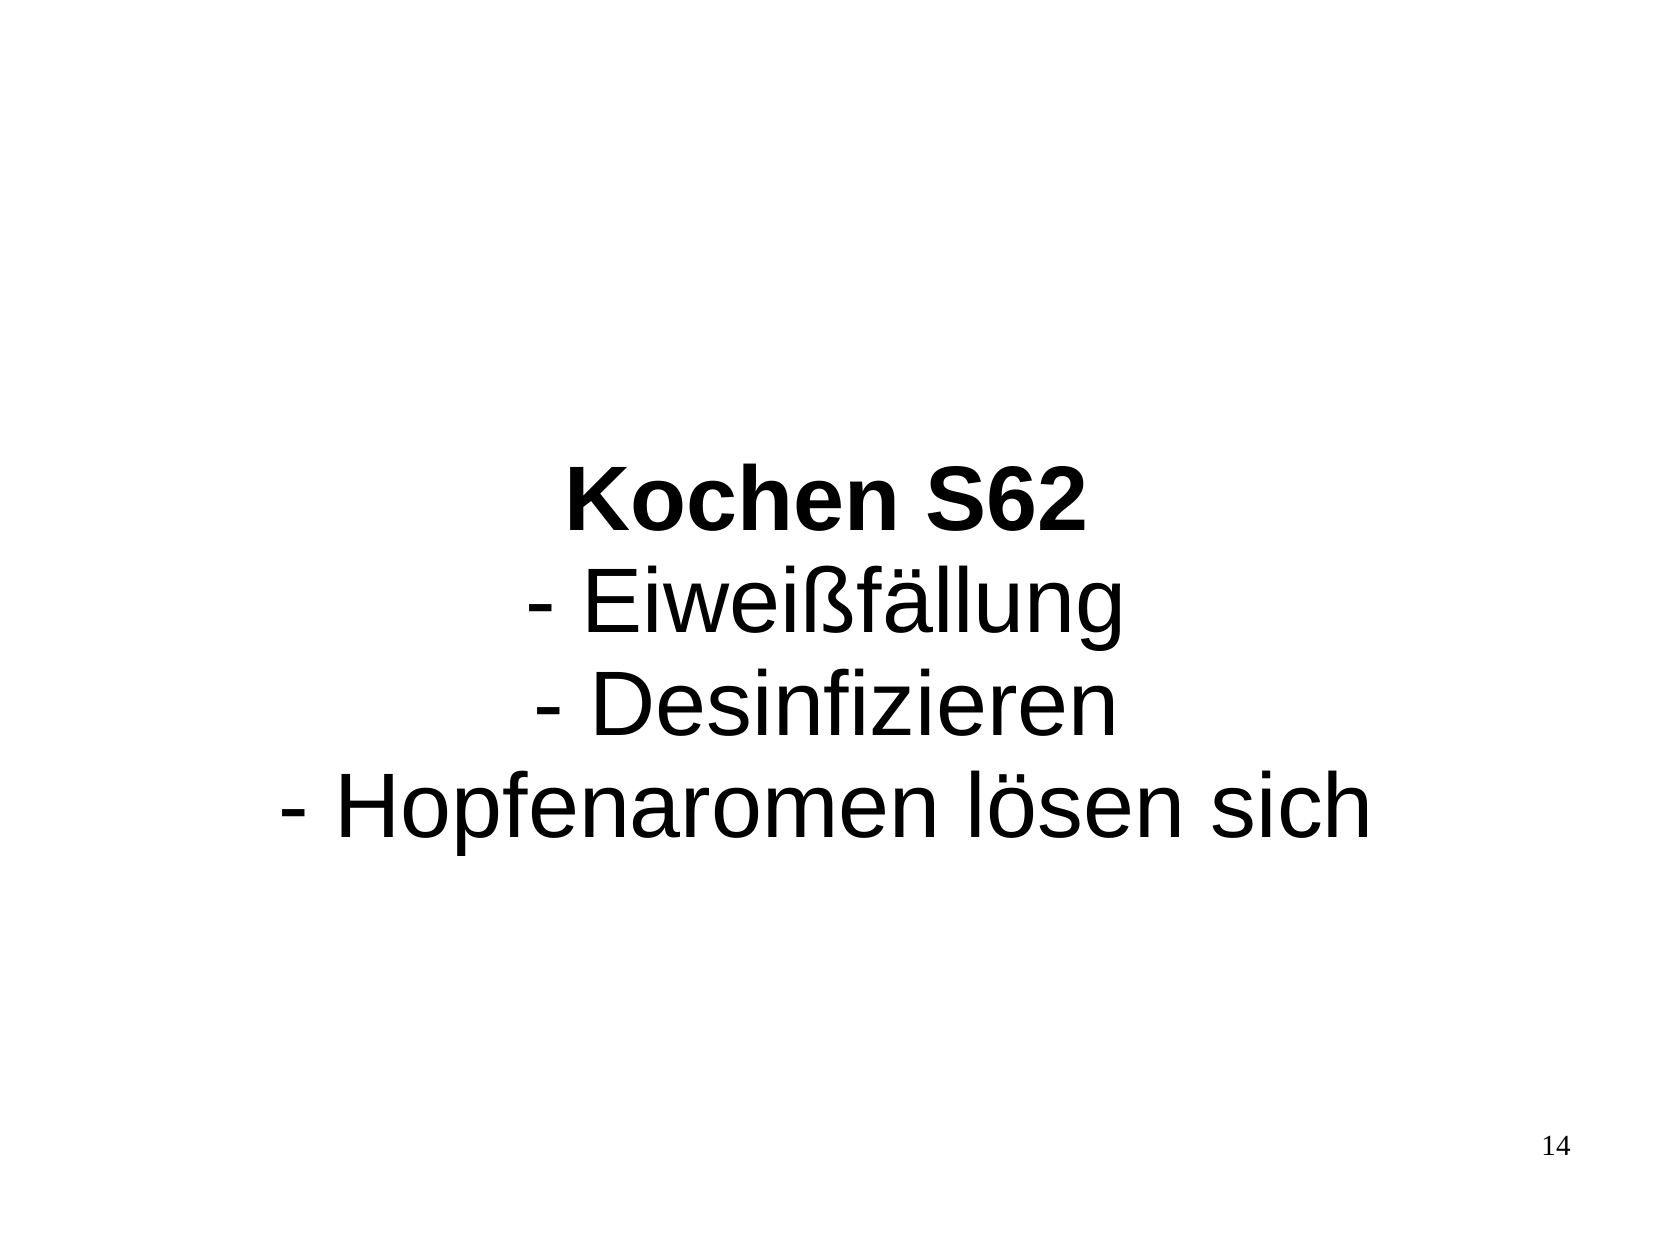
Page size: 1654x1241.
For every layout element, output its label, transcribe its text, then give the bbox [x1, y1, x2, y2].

title Kochen S62 - Eiweißfällung - Desinfizieren - Hopfenaromen lösen sich [82, 447, 1571, 858]
